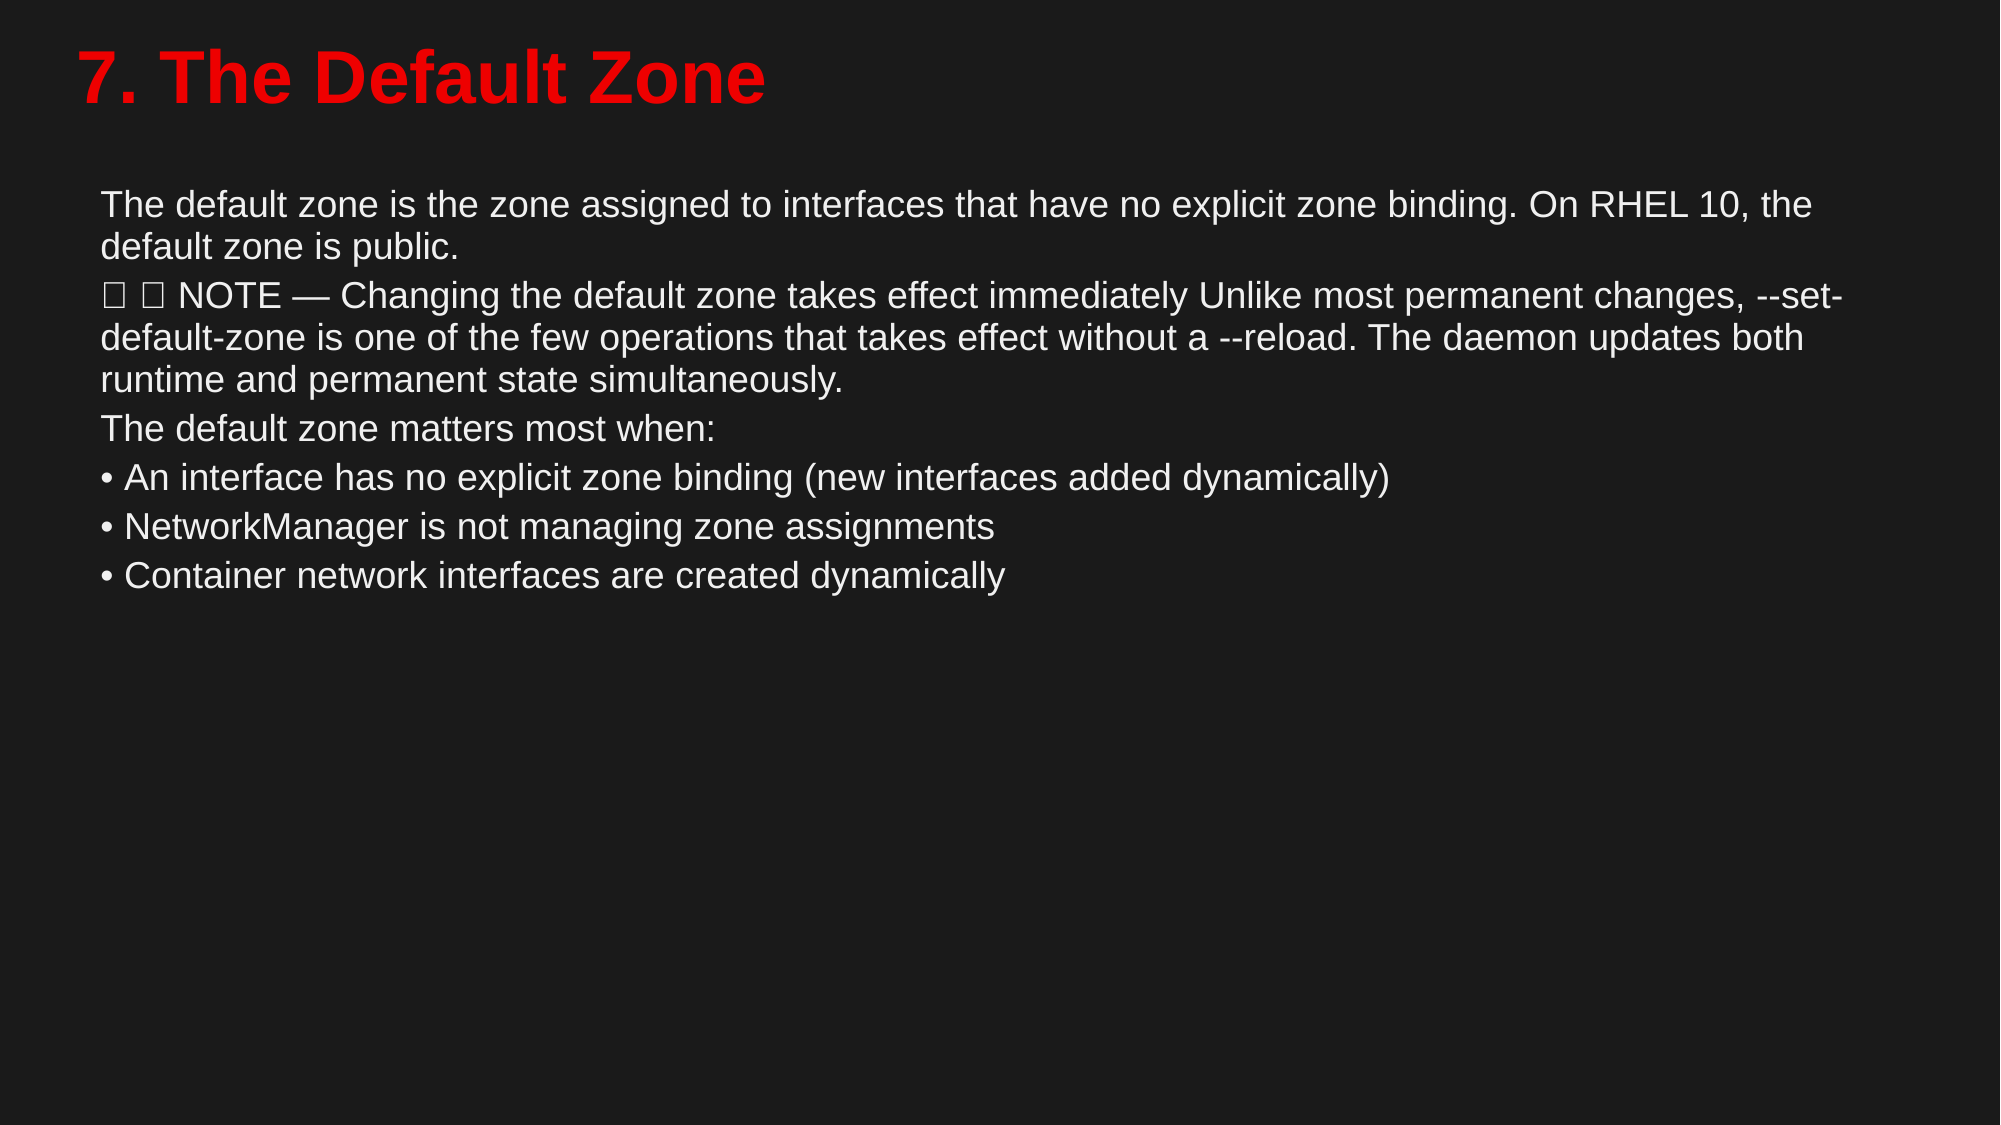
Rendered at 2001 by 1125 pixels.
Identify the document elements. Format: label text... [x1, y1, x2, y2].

text_box 7. The Default Zone [59, 23, 1942, 154]
text_box The default zone is the zone assigned to interfaces that have no explicit zone binding. On RHEL 10, the default zone is public. 💡 📝 NOTE — Changing the default zone takes effect immediately Unlike most permanent changes, --set-default-zone is one of the few operations that takes effect without a --reload. The daemon updates both runtime and permanent state simultaneously. The default zone matters most when: • An interface has no explicit zone binding (new interfaces added dynamically) • NetworkManager is not managing zone assignments • Container network interfaces are created dynamically [59, 171, 1942, 1087]
